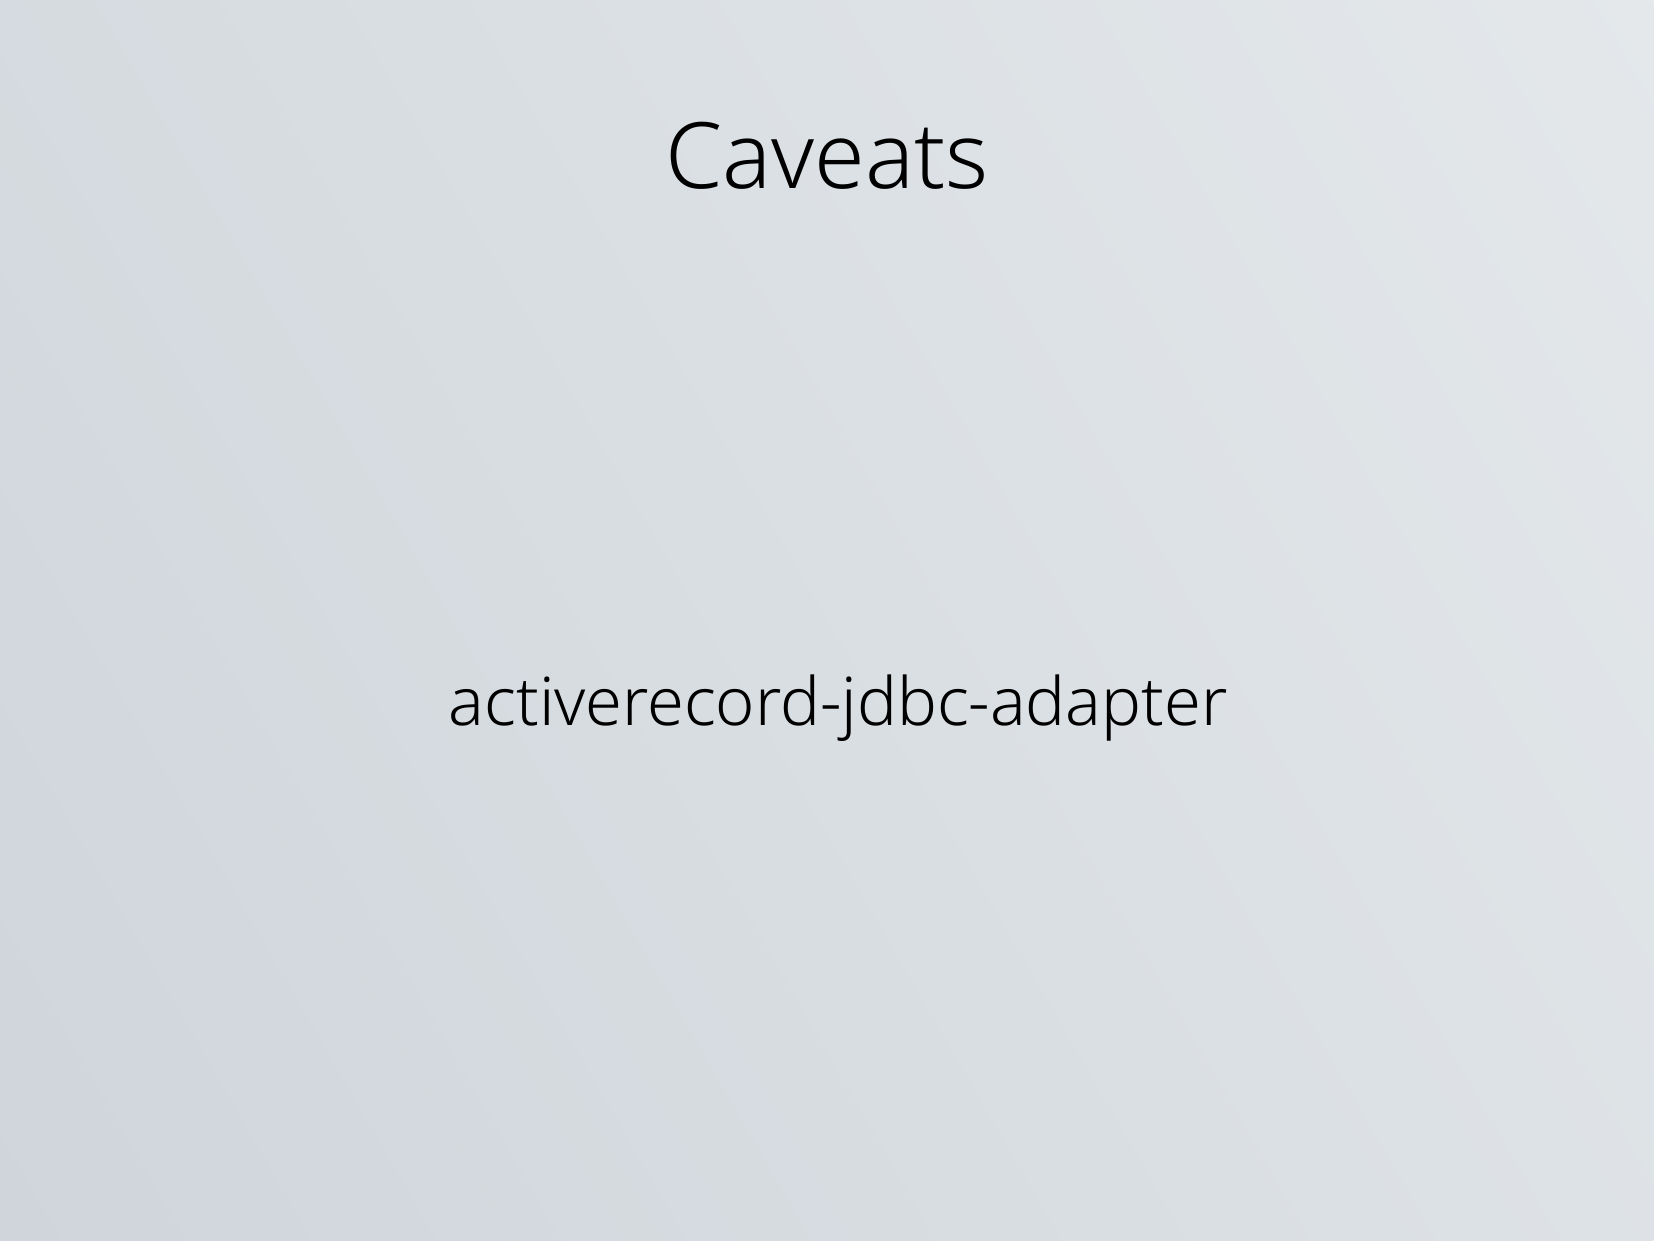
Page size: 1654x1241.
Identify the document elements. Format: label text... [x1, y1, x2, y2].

title Caveats [82, 49, 1571, 257]
subtitle activerecord-jdbc-adapter [82, 290, 1571, 1109]
